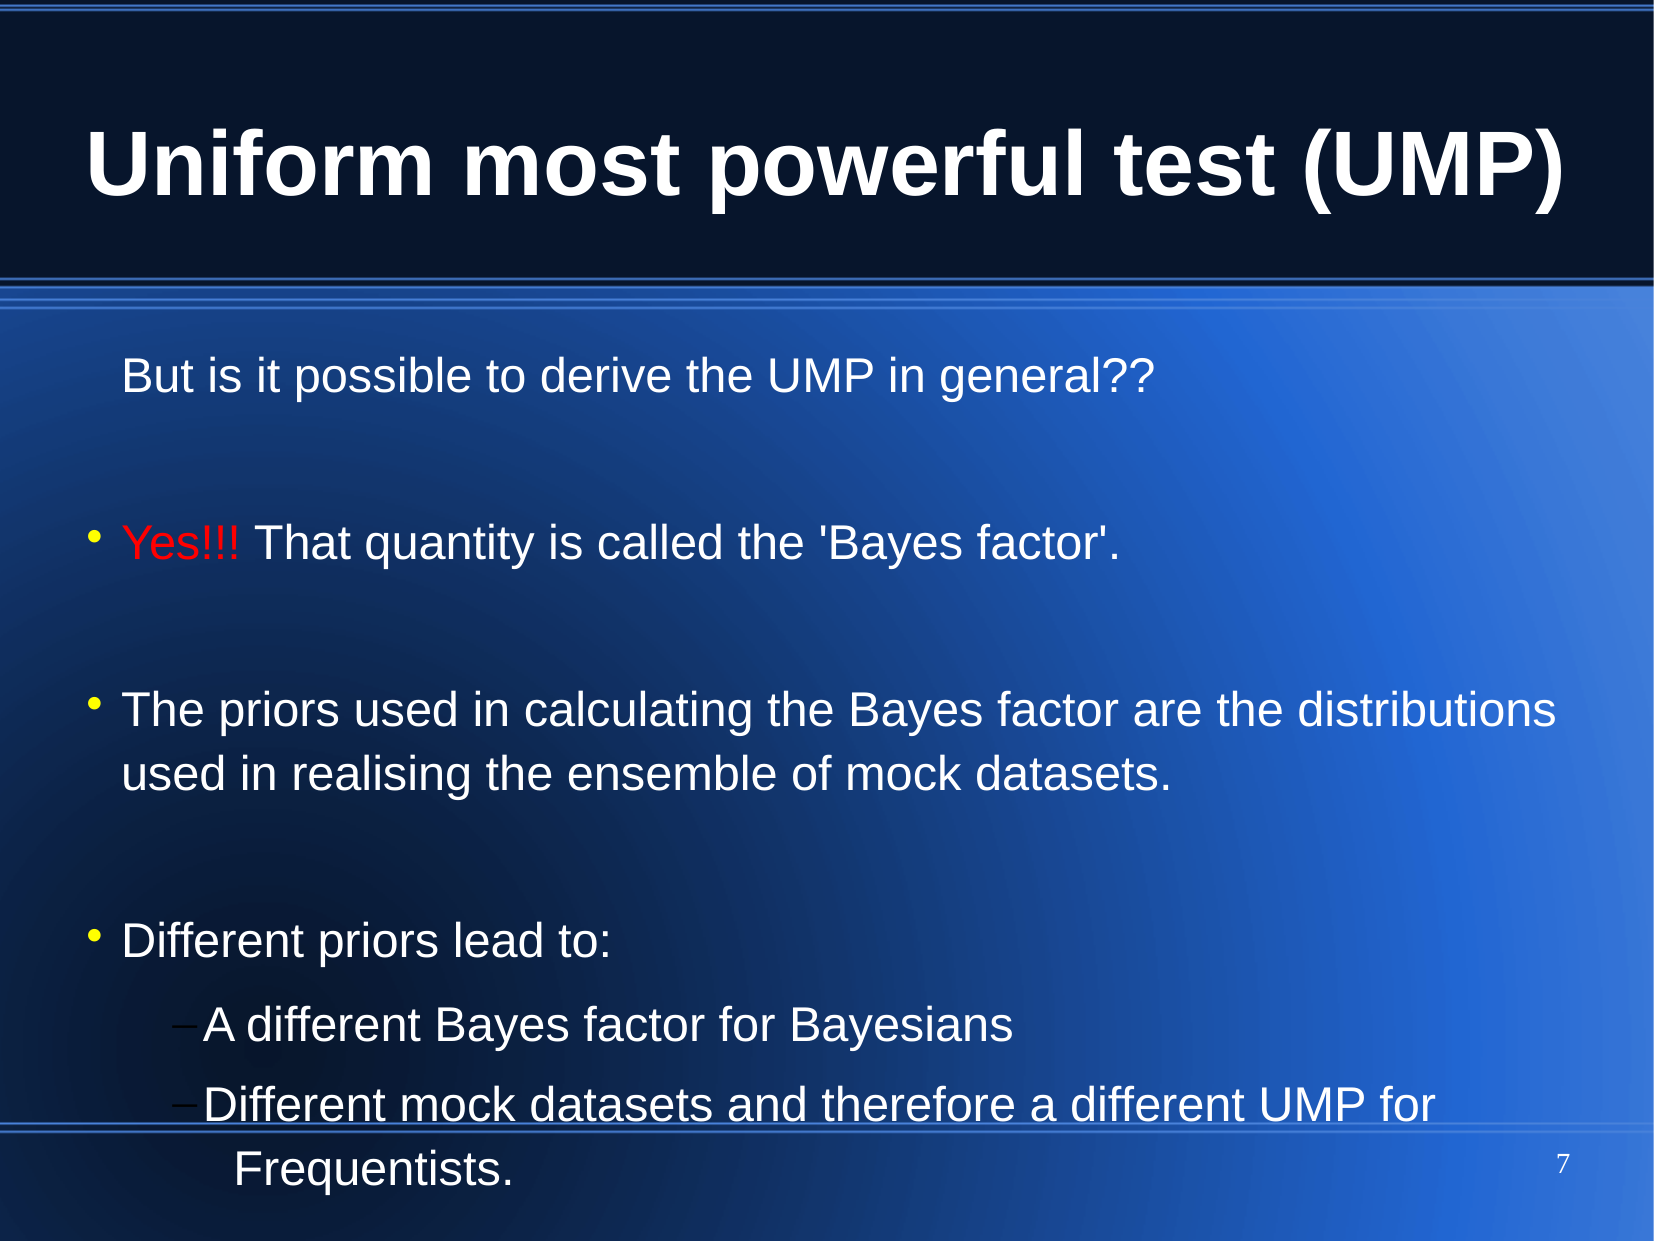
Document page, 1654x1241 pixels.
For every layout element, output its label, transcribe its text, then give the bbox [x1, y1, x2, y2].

title Uniform most powerful test (UMP) [82, 49, 1571, 257]
picture [0, 0, 1654, 1241]
list But is it possible to derive the UMP in general?? Yes!!! That quantity is called the 'Bayes factor'. The priors used in calculating the Bayes factor are the distributions used in realising the ensemble of mock datasets. Different priors lead to: A different Bayes factor for Bayesians Different mock datasets and therefore a different UMP for Frequentists. [75, 337, 1613, 1201]
